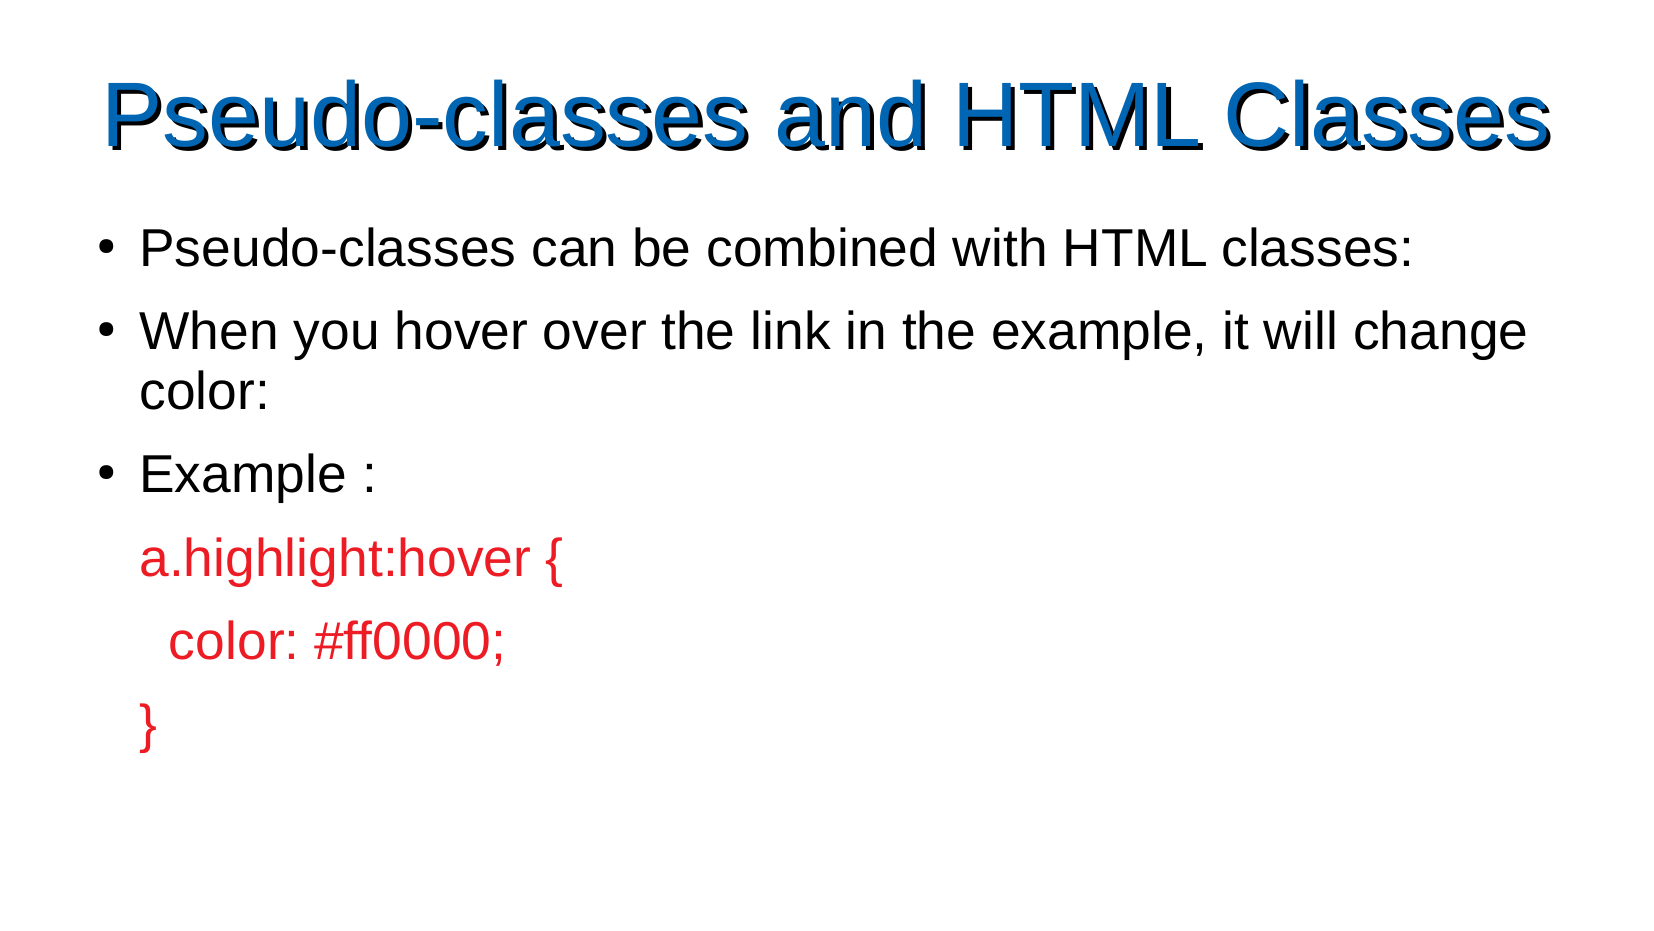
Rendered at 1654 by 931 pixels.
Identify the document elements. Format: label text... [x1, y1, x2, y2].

title Pseudo-classes and HTML Classes [82, 37, 1571, 193]
list Pseudo-classes can be combined with HTML classes: When you hover over the link in the example, it will change color: Example : a.highlight:hover { color: #ff0000; } [82, 217, 1571, 758]
